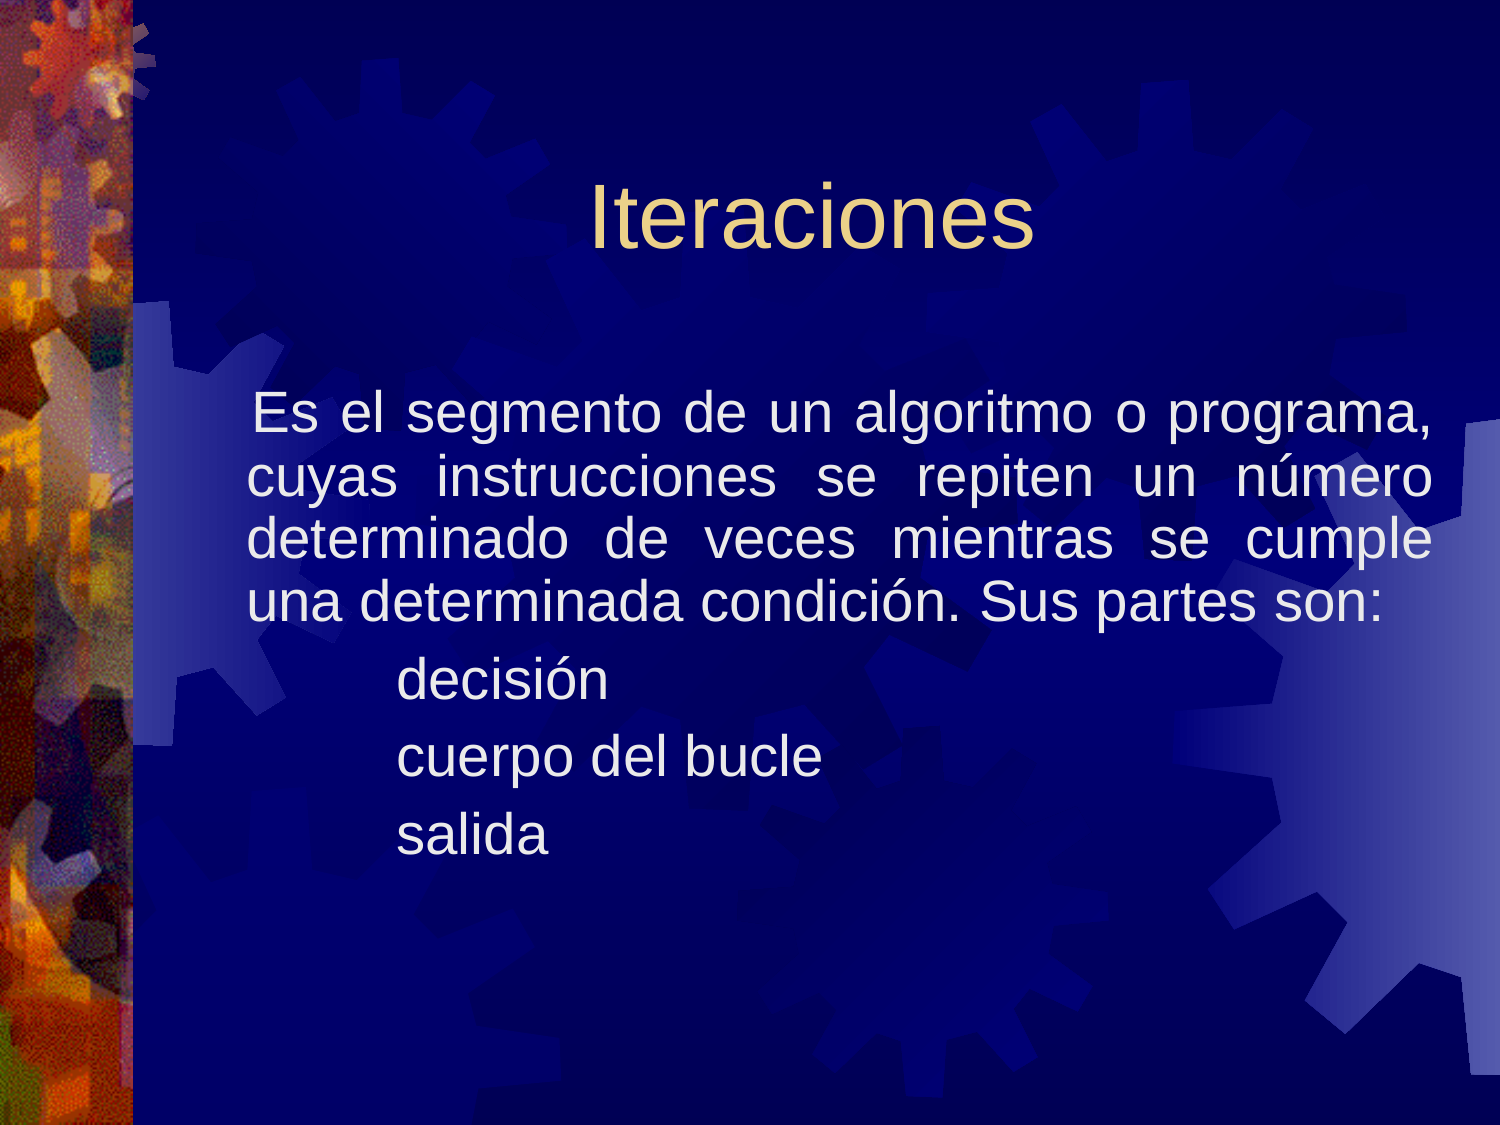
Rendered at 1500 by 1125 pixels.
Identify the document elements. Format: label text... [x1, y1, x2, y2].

picture [0, 0, 133, 1125]
text_box Iteraciones [174, 87, 1450, 275]
text_box Es el segmento de un algoritmo o programa, cuyas instrucciones se repiten un número determinado de veces mientras se cumple una determinada condición. Sus partes son: decisión cuerpo del bucle salida [174, 375, 1450, 813]
